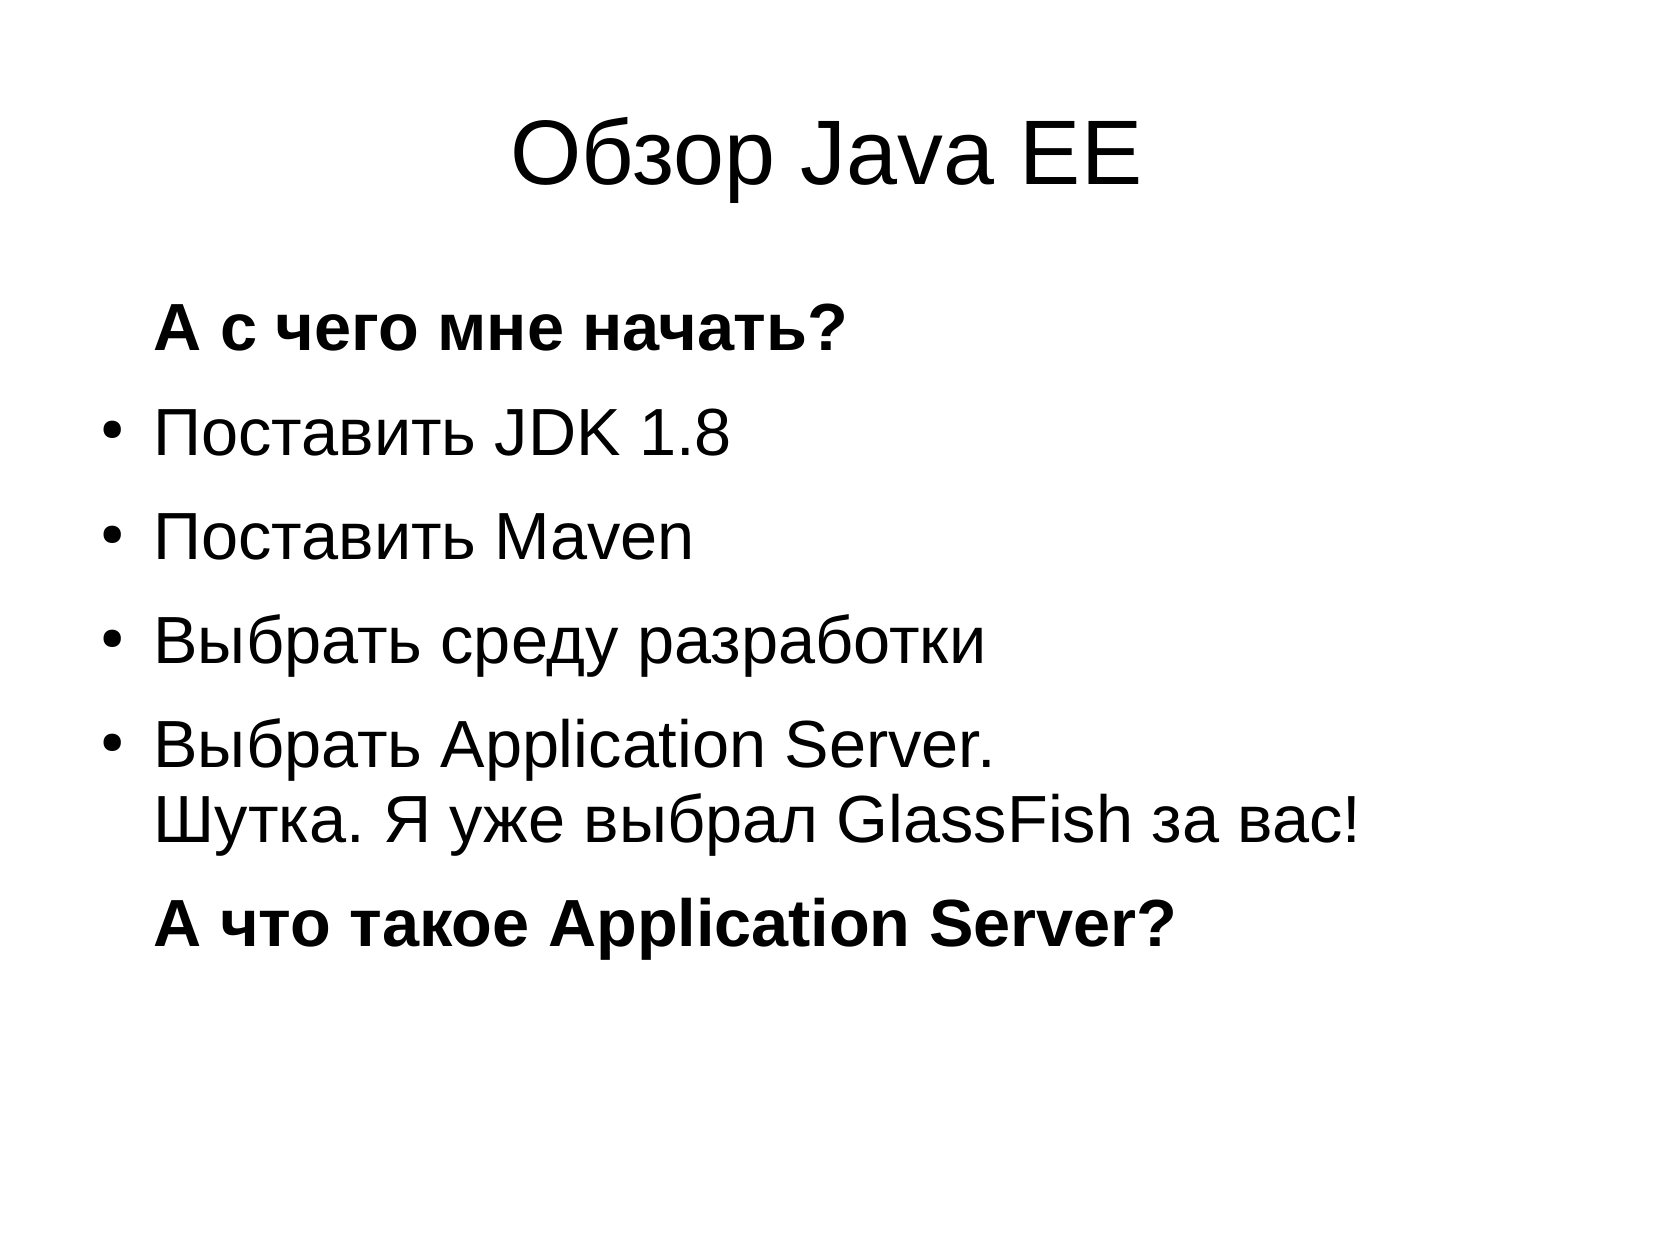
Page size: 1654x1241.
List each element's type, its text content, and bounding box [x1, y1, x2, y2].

title Обзор Java EE [82, 49, 1571, 257]
list А с чего мне начать? Поставить JDK 1.8 Поставить Maven Выбрать среду разработки Выбрать Application Server. Шутка. Я уже выбрал GlassFish за вас! А что такое Application Server? [82, 290, 1571, 1010]
